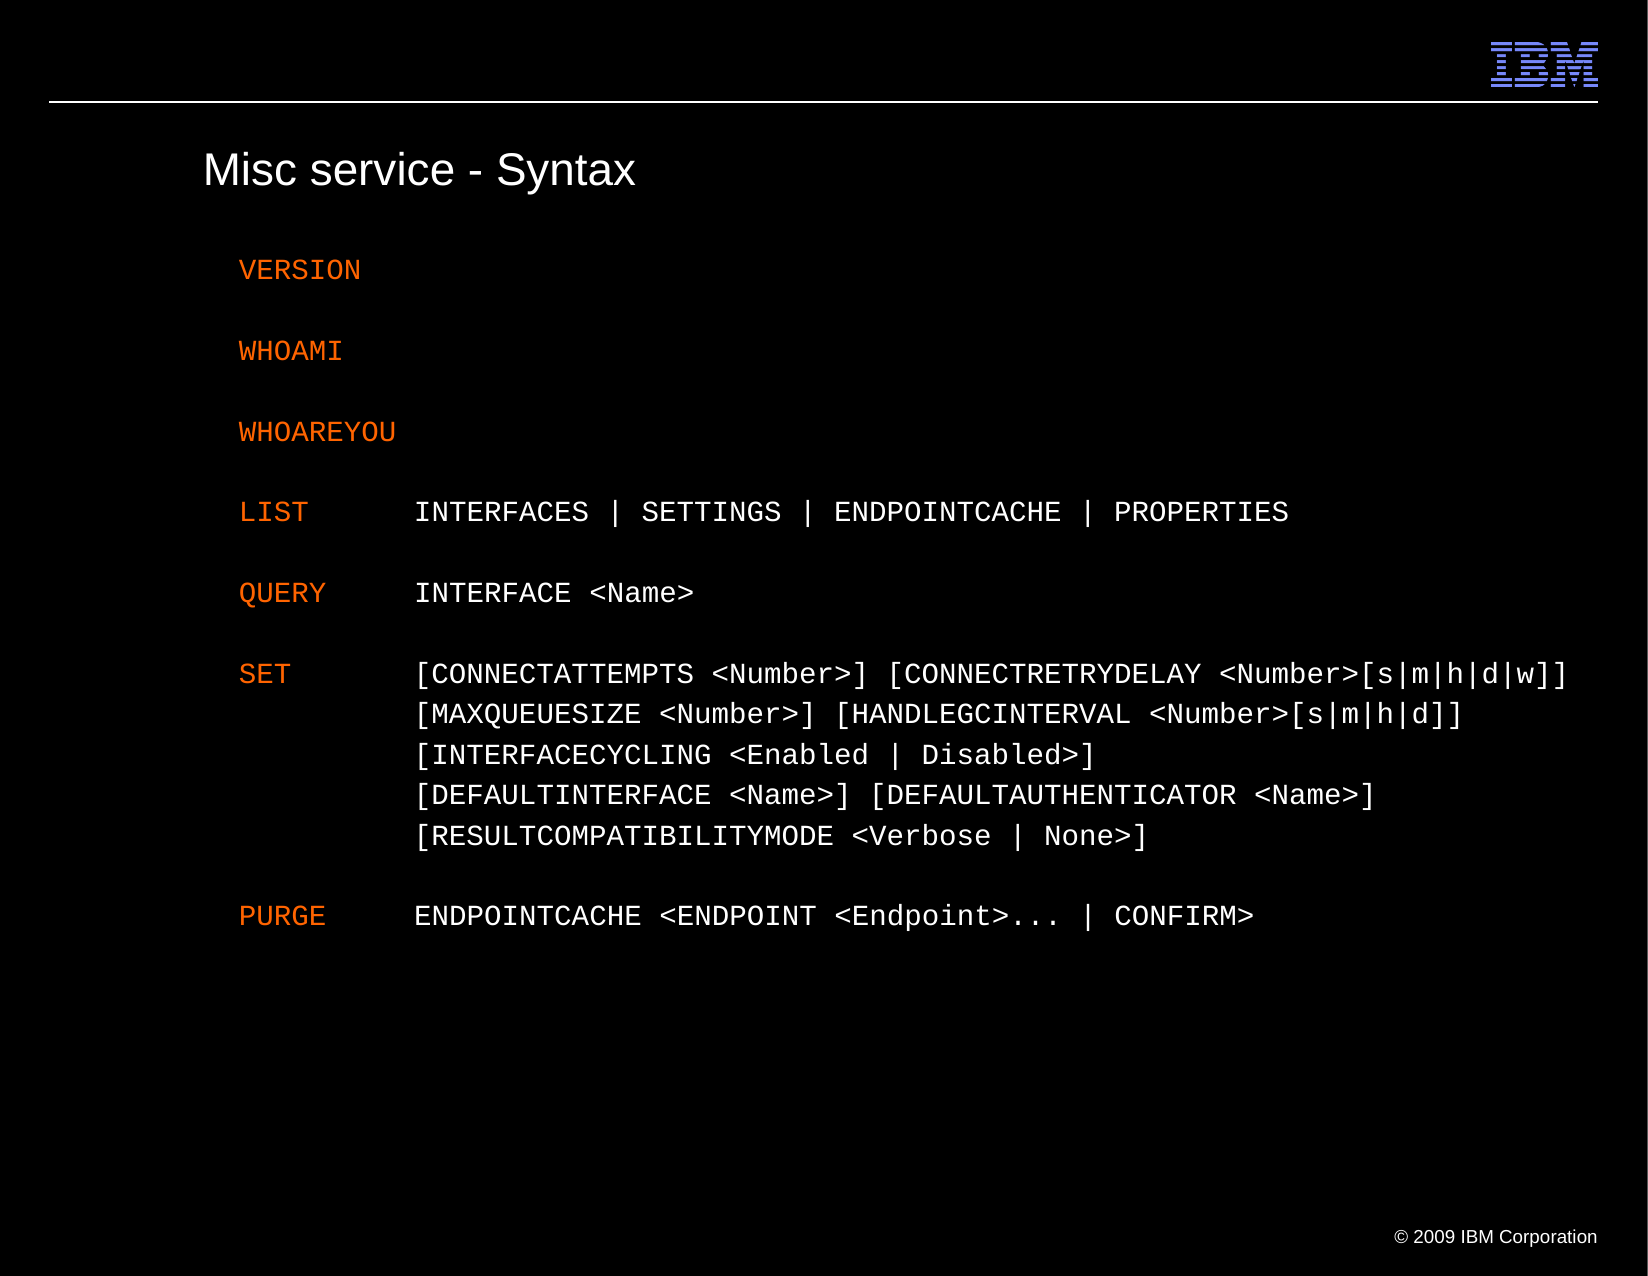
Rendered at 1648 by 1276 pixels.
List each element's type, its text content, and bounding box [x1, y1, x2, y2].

text_box VERSION WHOAMI WHOAREYOU LIST INTERFACES | SETTINGS | ENDPOINTCACHE | PROPERTIES QUERY INTERFACE <Name> SET [CONNECTATTEMPTS <Number>] [CONNECTRETRYDELAY <Number>[s|m|h|d|w]] [MAXQUEUESIZE <Number>] [HANDLEGCINTERVAL <Number>[s|m|h|d]] [INTERFACECYCLING <Enabled | Disabled>] [DEFAULTINTERFACE <Name>] [DEFAULTAUTHENTICATOR <Name>] [RESULTCOMPATIBILITYMODE <Verbose | None>] PURGE ENDPOINTCACHE <ENDPOINT <Endpoint>... | CONFIRM> [239, 250, 1648, 932]
title Misc service - Syntax [186, 137, 1648, 231]
picture [1491, 42, 1598, 87]
